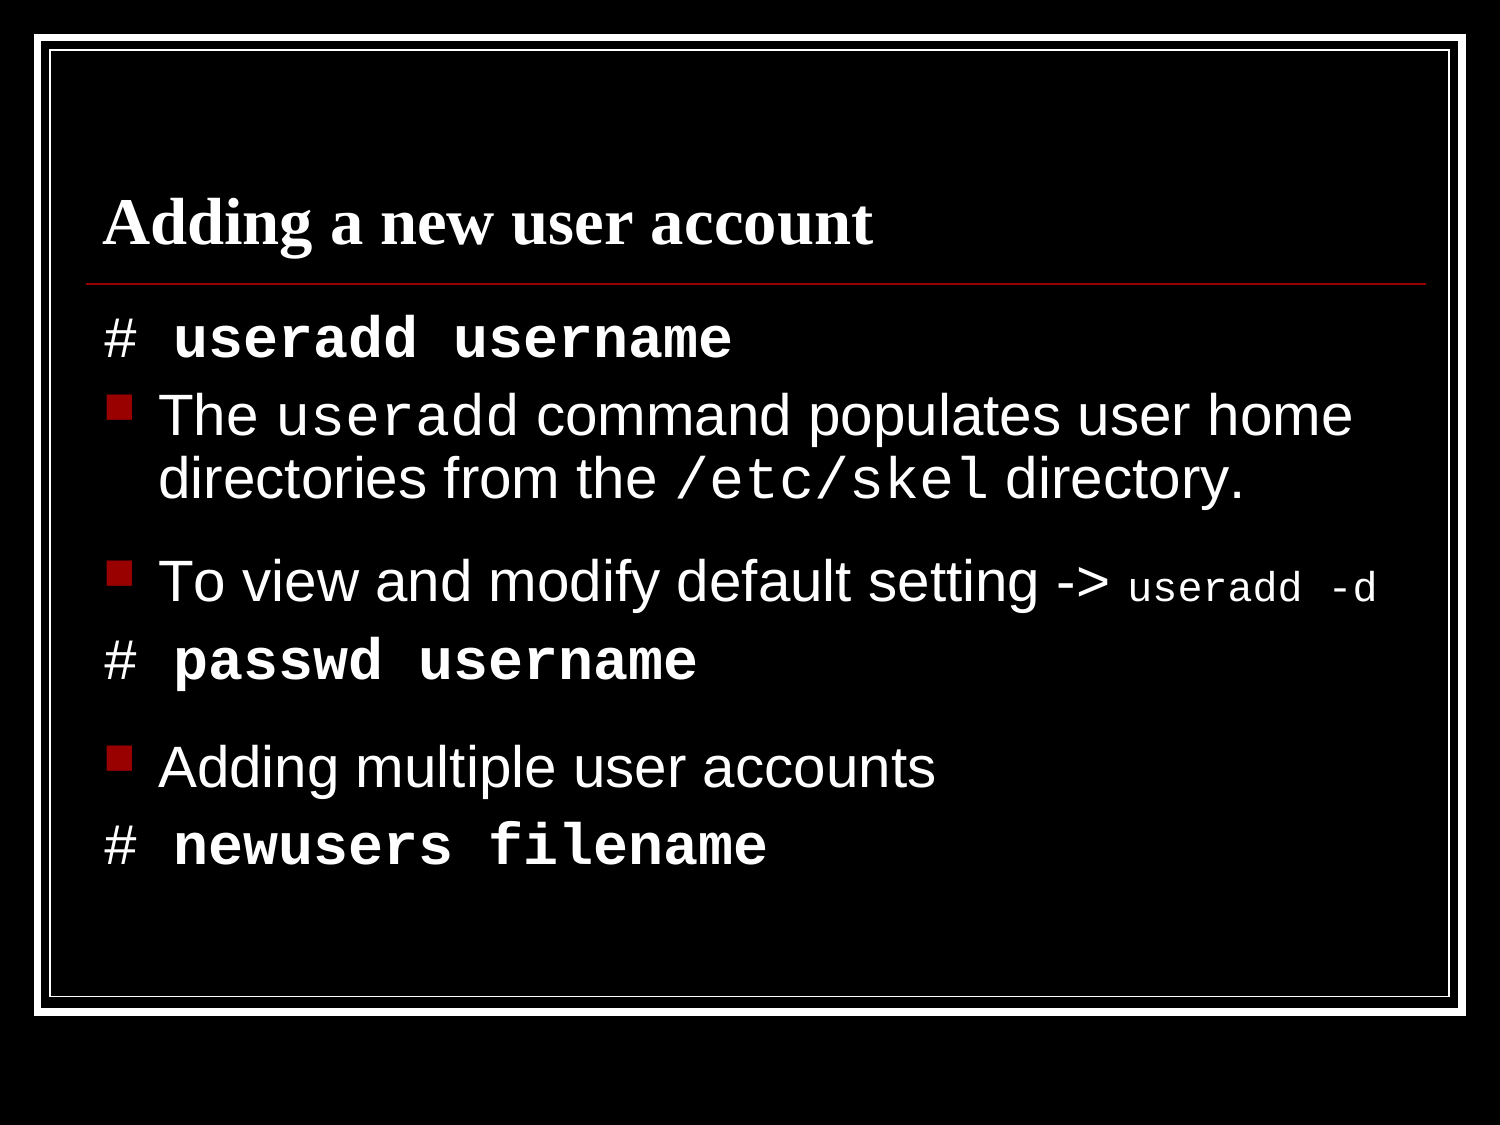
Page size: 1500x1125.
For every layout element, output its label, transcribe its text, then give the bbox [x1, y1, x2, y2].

list # useradd username The useradd command populates user home directories from the /etc/skel directory. To view and modify default setting -> useradd -d # passwd username Adding multiple user accounts # newusers filename [87, 299, 1426, 963]
title Adding a new user account [87, 77, 1426, 266]
